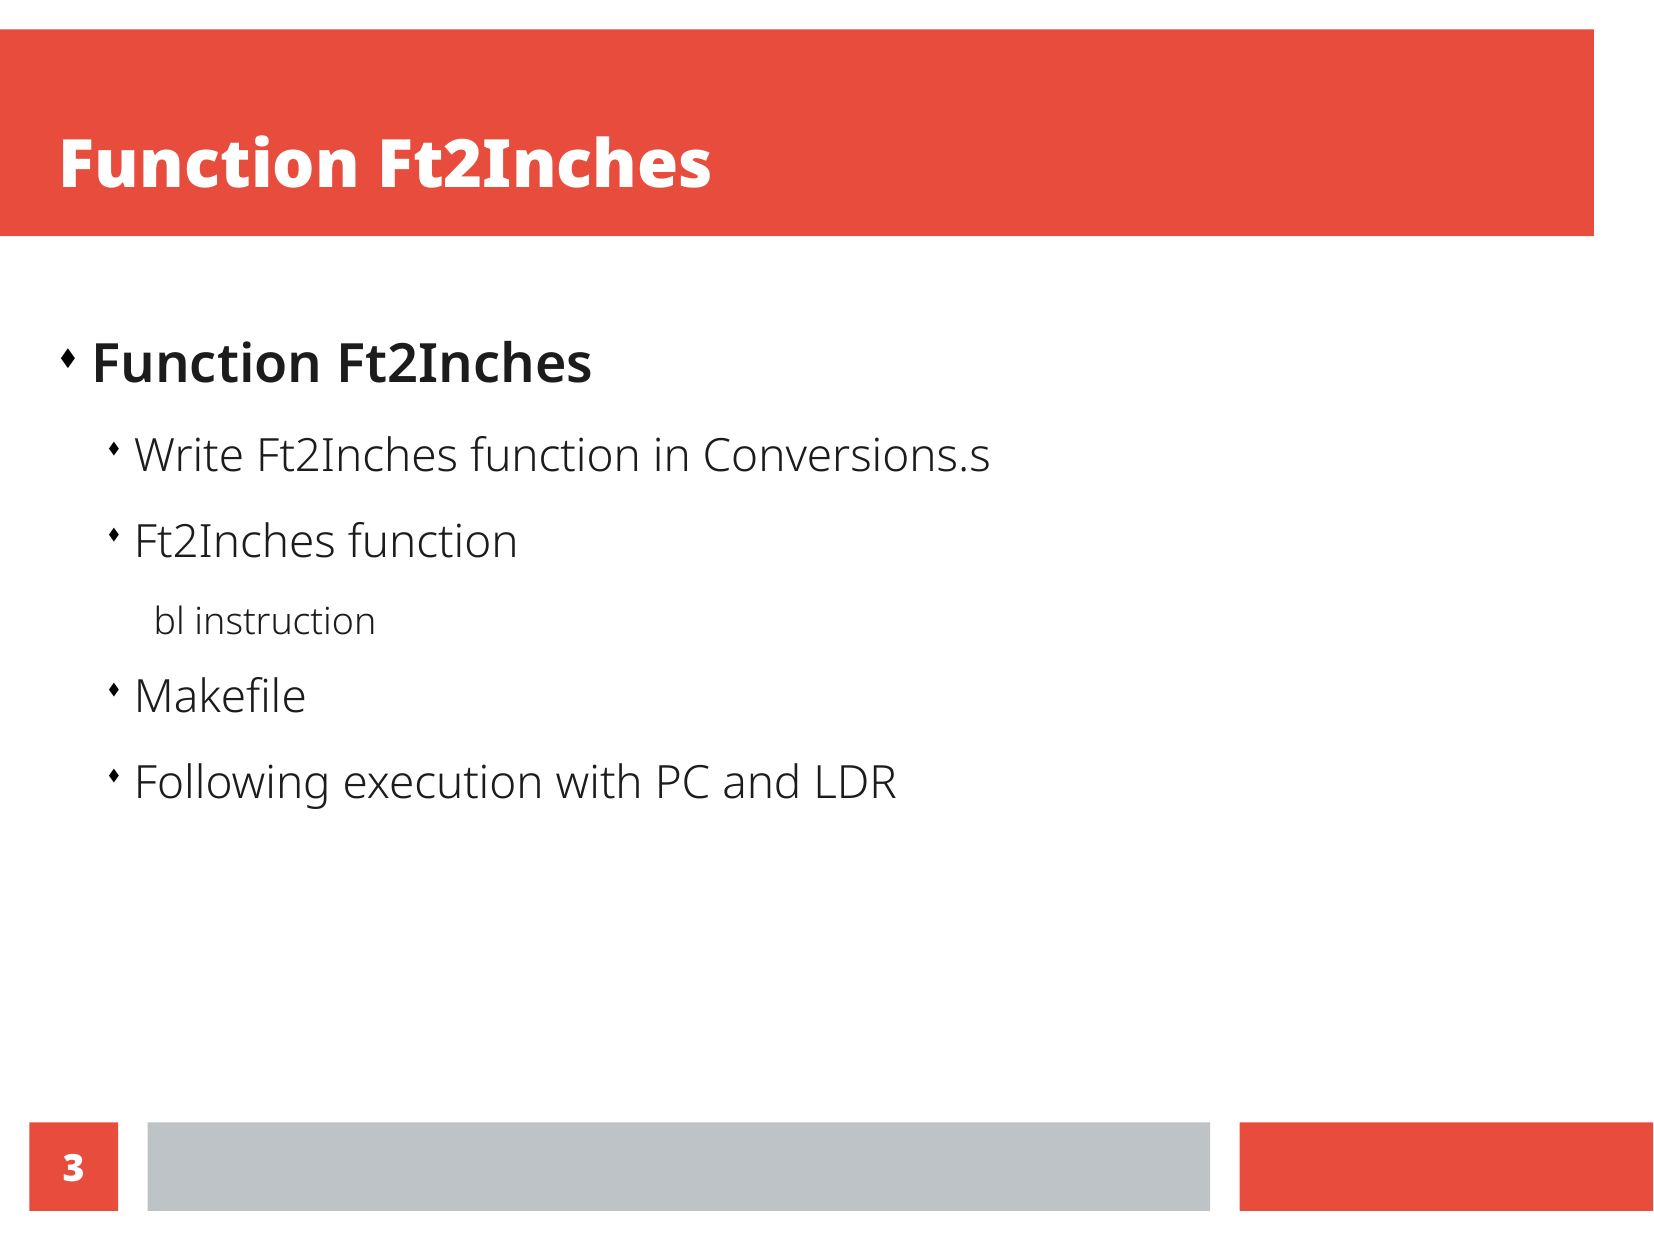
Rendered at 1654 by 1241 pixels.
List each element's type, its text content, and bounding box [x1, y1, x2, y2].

list Function Ft2Inches Write Ft2Inches function in Conversions.s Ft2Inches function bl instruction Makefile Following execution with PC and LDR [58, 324, 1565, 1093]
title Function Ft2Inches [58, 59, 1594, 207]
